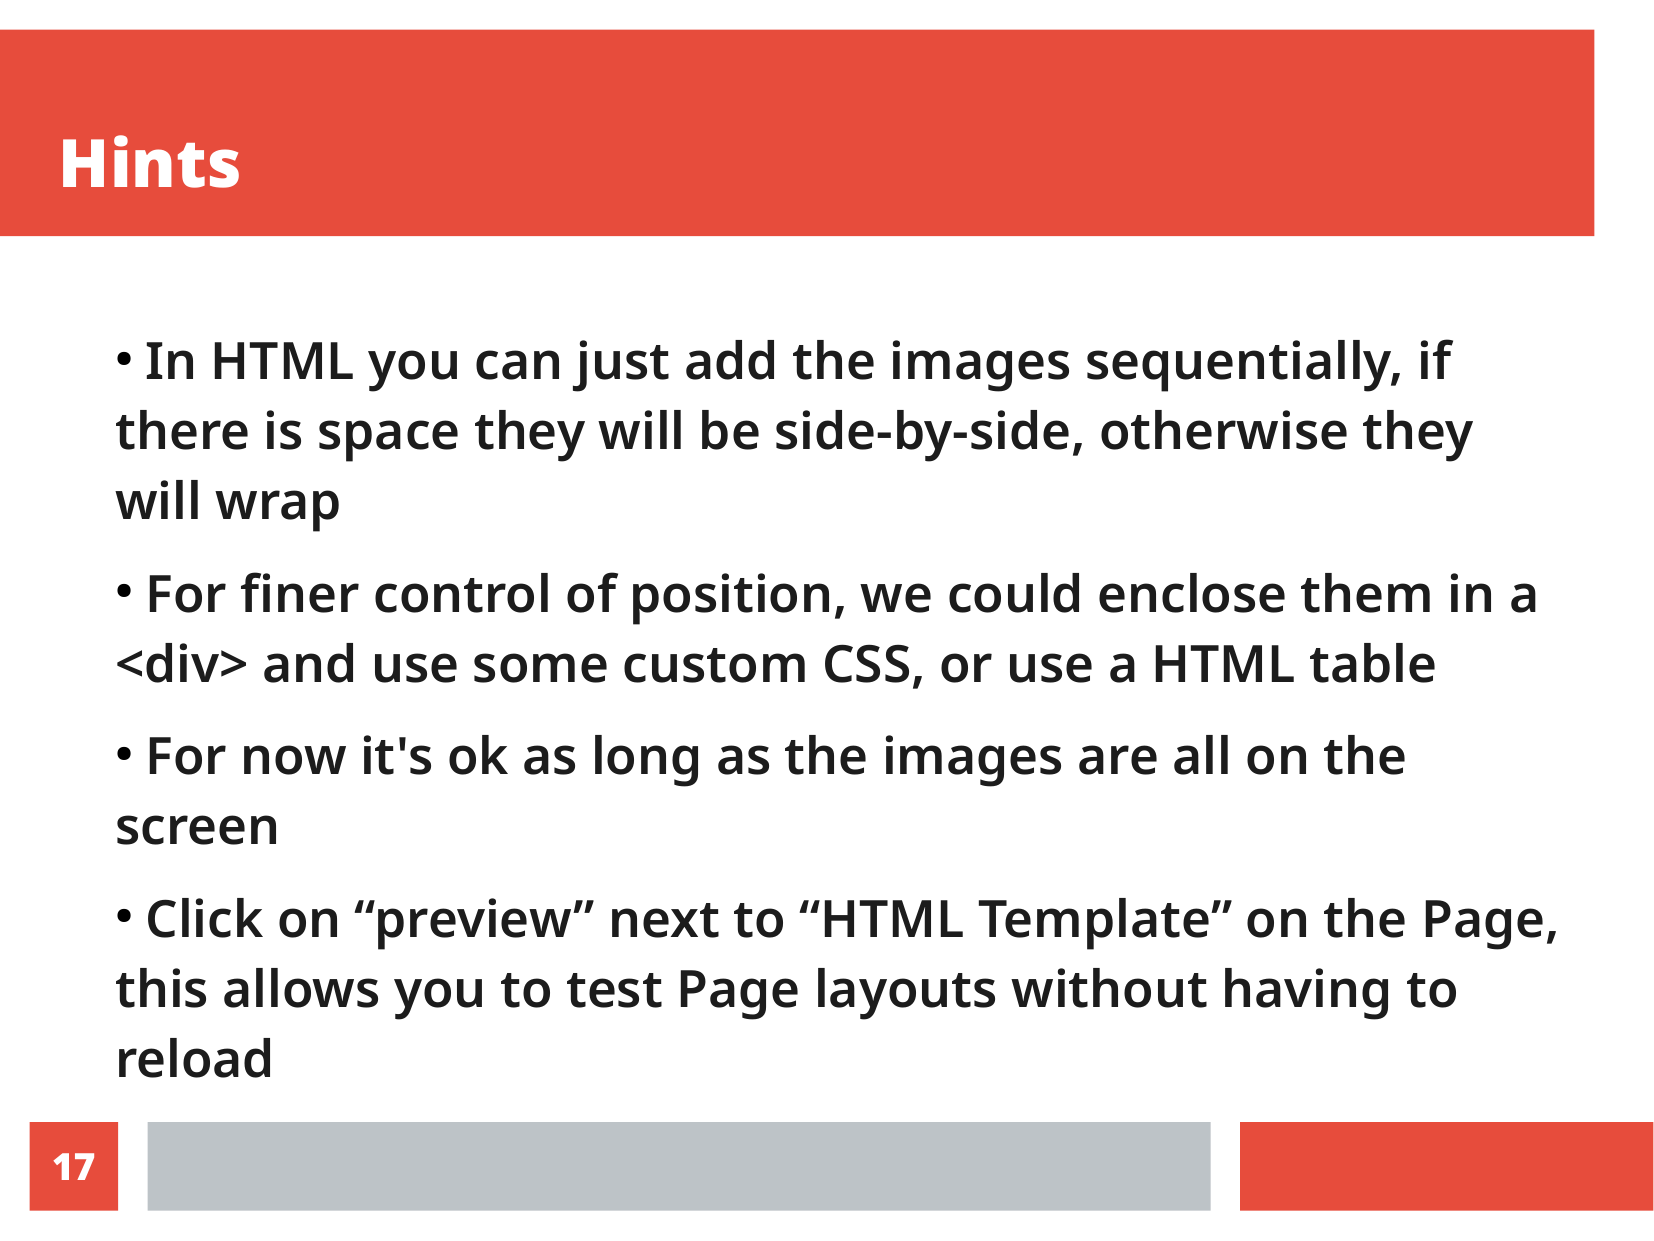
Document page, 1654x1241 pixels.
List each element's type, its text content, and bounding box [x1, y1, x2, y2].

title Hints [59, 59, 1595, 207]
list In HTML you can just add the images sequentially, if there is space they will be side-by-side, otherwise they will wrap For finer control of position, we could enclose them in a <div> and use some custom CSS, or use a HTML table For now it's ok as long as the images are all on the screen Click on “preview” next to “HTML Template” on the Page, this allows you to test Page layouts without having to reload [59, 324, 1565, 1093]
